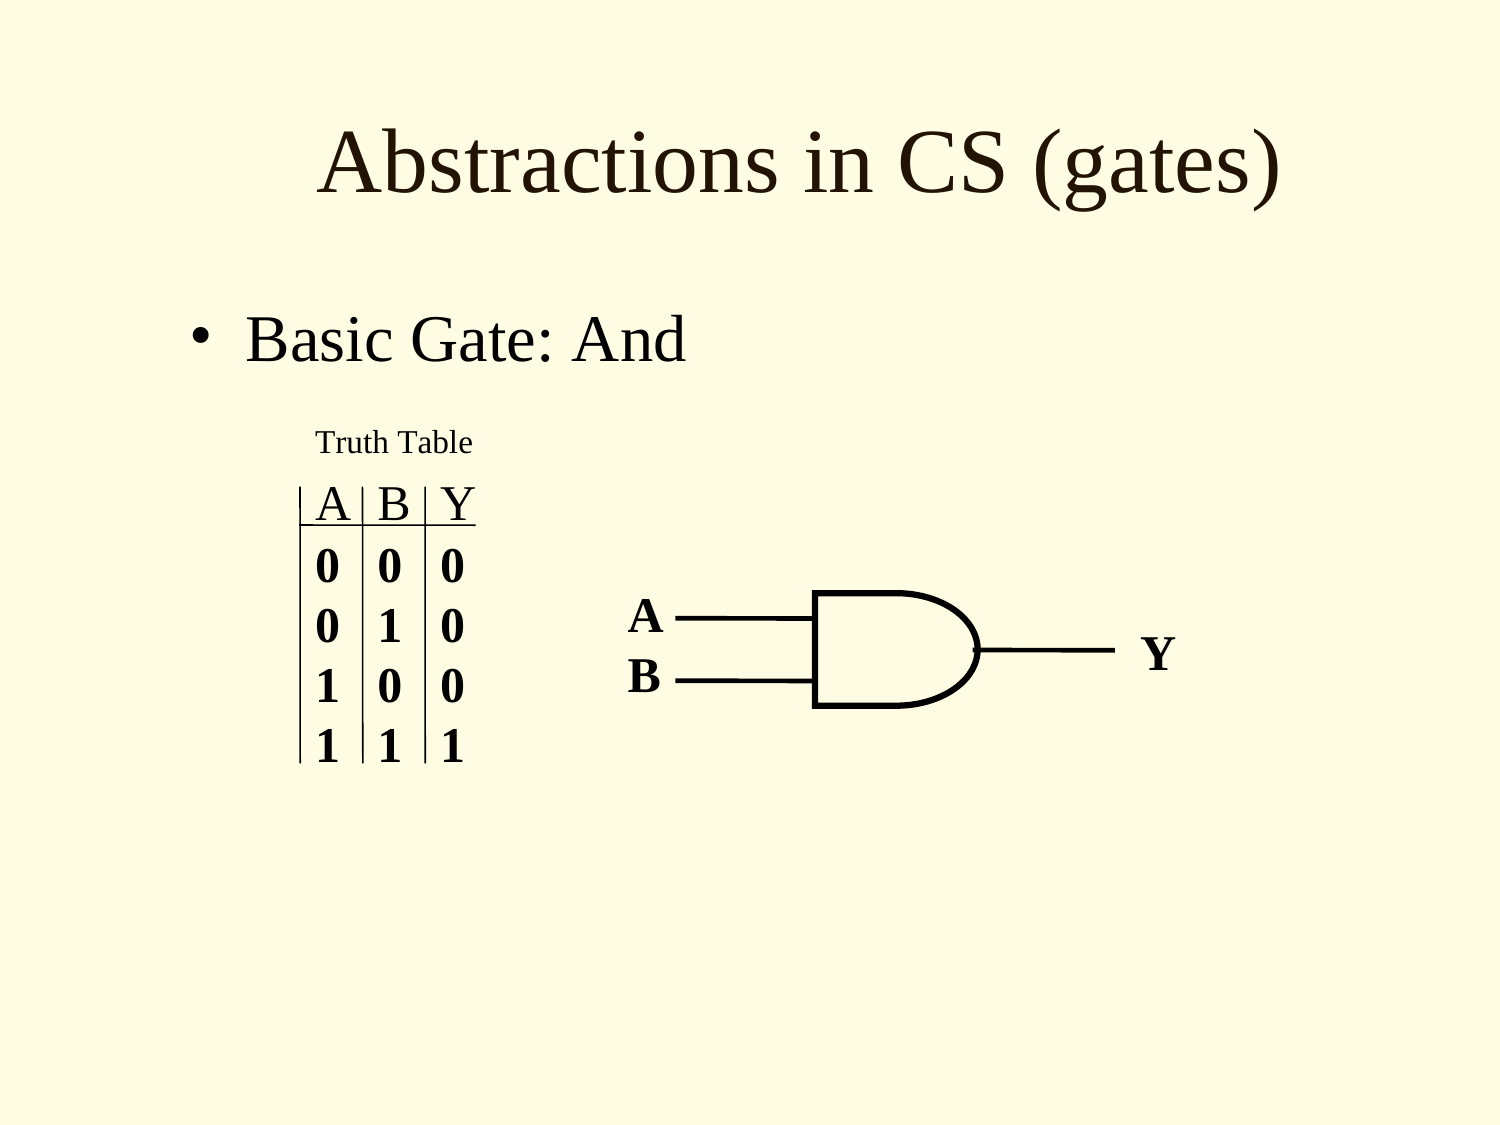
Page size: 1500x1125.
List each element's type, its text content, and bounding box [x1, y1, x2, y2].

text_box Y [425, 462, 491, 538]
list Basic Gate: And [174, 287, 1425, 963]
text_box 0 1 0 1 [362, 524, 418, 781]
text_box 0 0 1 1 [300, 524, 355, 781]
text_box A [300, 468, 362, 538]
text_box Truth Table [300, 412, 489, 468]
text_box B [362, 468, 425, 538]
text_box A B [612, 574, 679, 711]
text_box Y [1125, 612, 1191, 688]
title Abstractions in CS (gates)‏ [174, 62, 1425, 250]
text_box 0 0 0 1 [425, 538, 480, 781]
